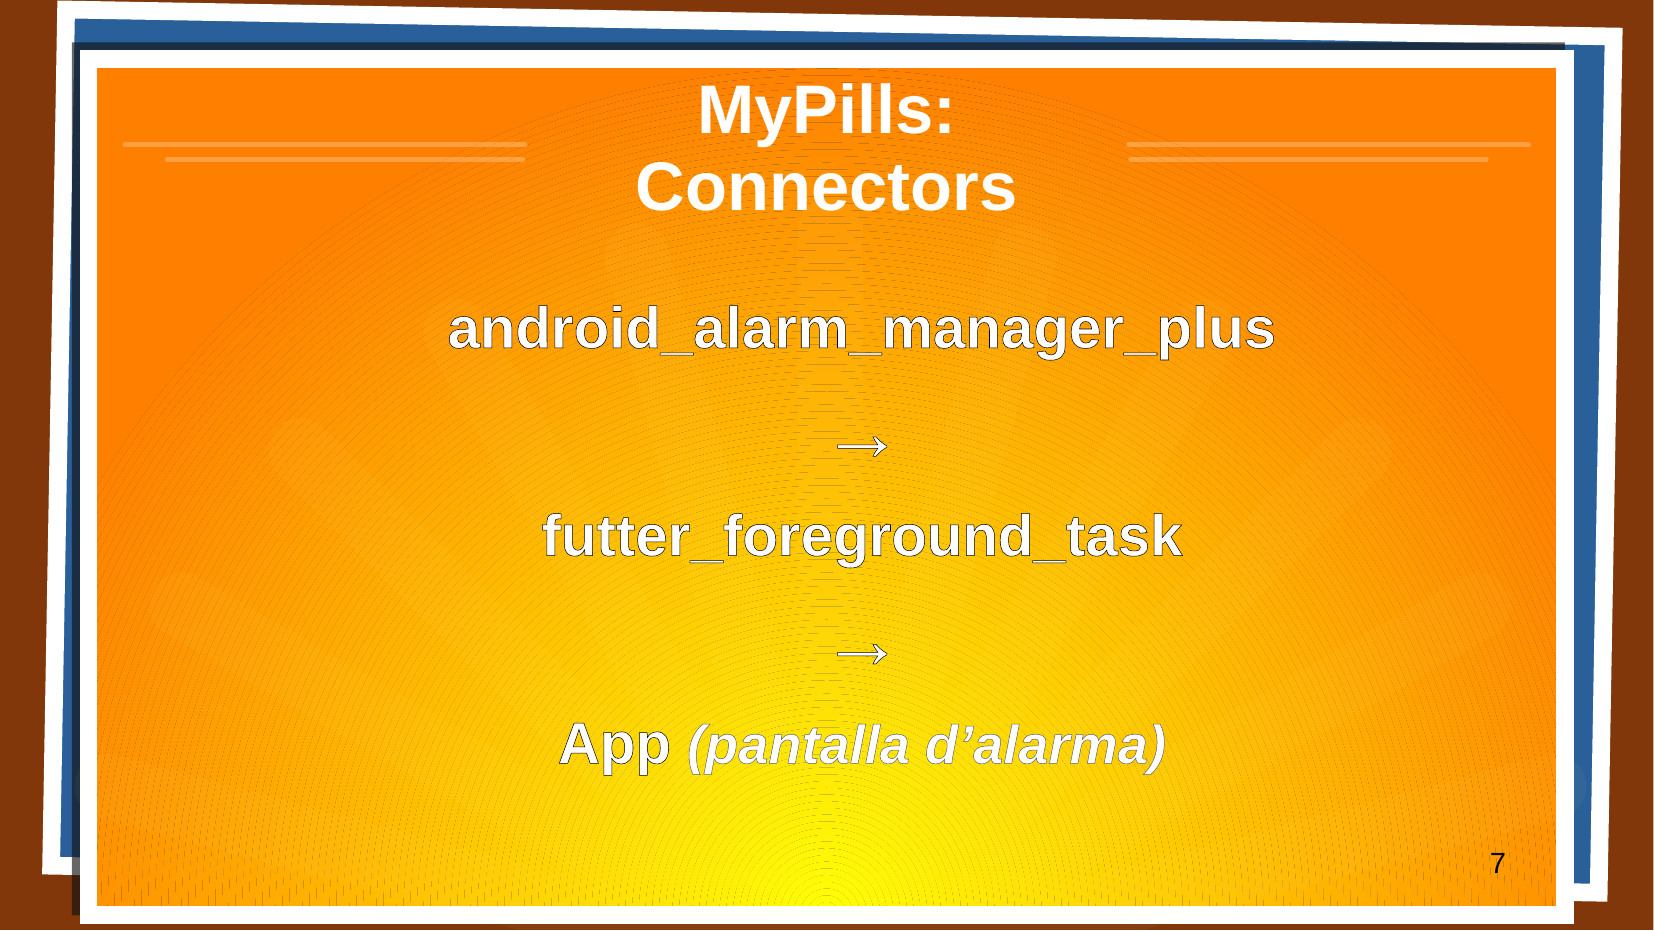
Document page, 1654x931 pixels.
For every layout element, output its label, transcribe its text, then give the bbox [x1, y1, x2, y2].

list android_alarm_manager_plus → futter_foreground_task → App (pantalla d’alarma) [147, 295, 1506, 827]
title MyPills: Connectors [531, 70, 1123, 225]
